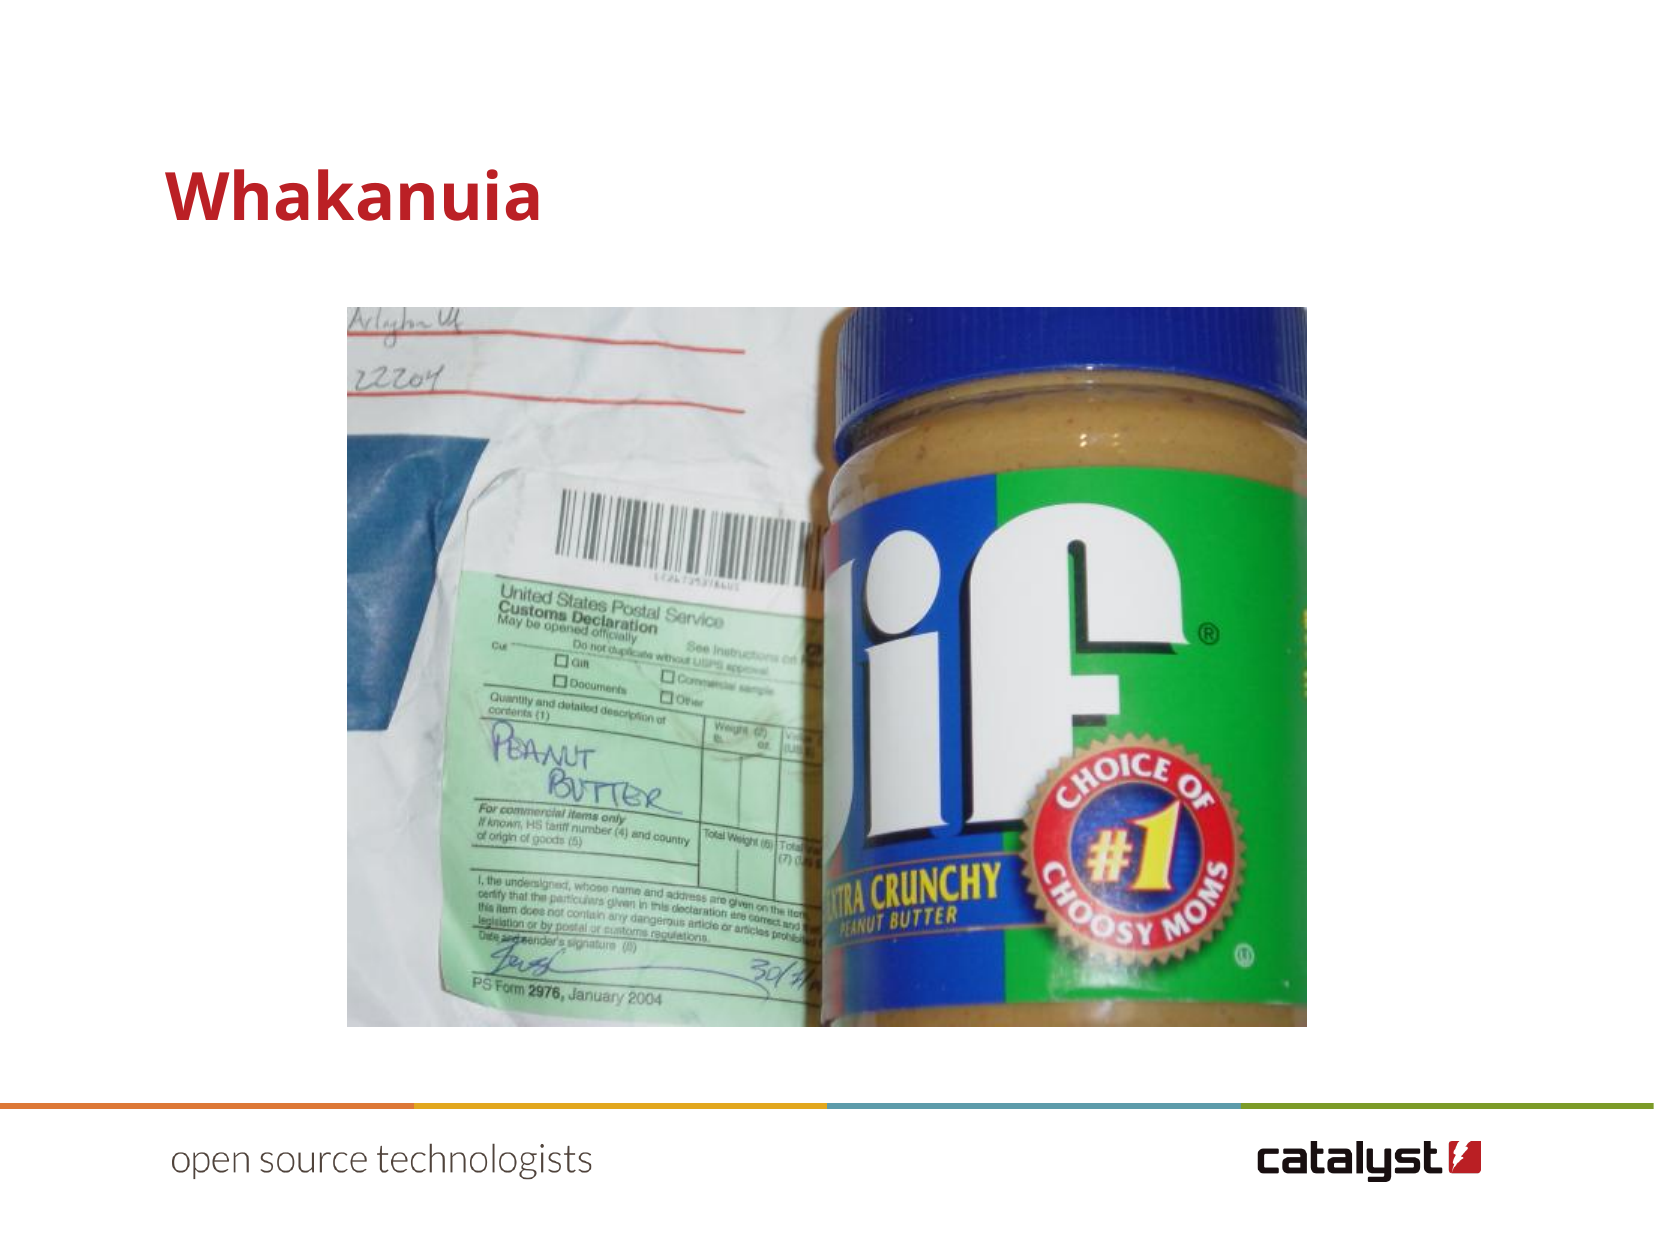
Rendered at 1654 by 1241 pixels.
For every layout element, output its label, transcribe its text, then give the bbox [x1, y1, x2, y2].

picture [0, 1103, 1654, 1182]
title Whakanuia [165, 90, 1489, 298]
picture [347, 307, 1307, 1027]
